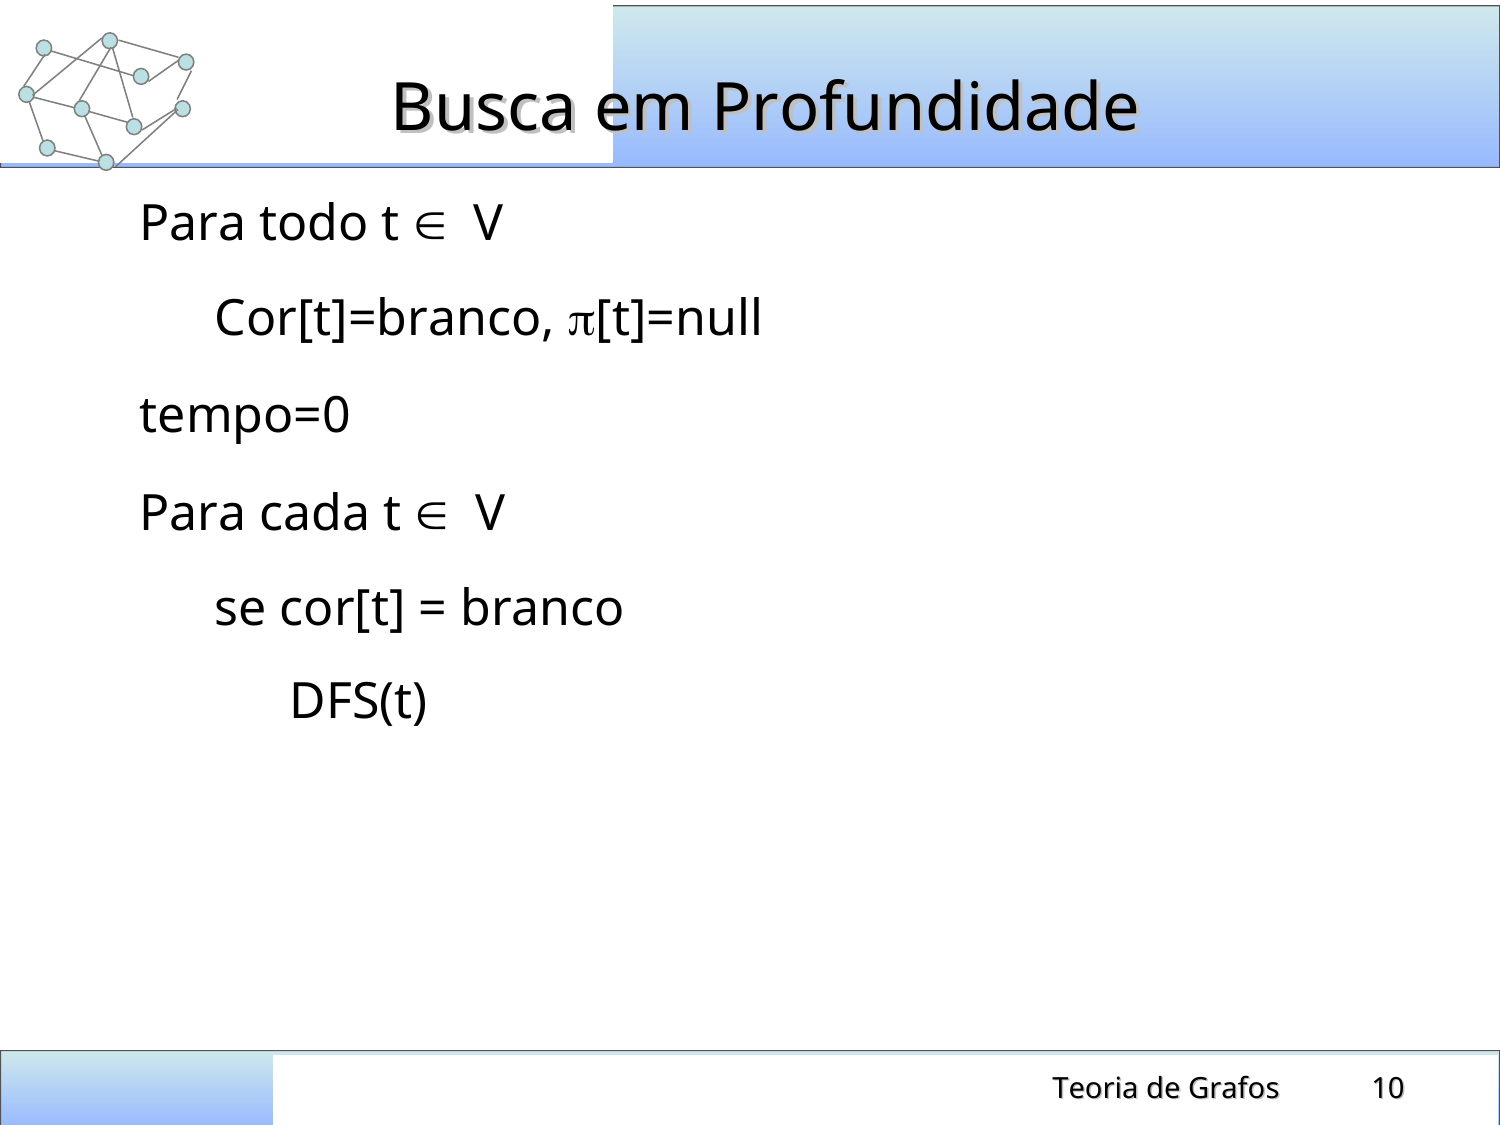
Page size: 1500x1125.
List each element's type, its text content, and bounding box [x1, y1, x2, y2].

list Para todo t  V Cor[t]=branco, [t]=null tempo=0 Para cada t  V se cor[t] = branco DFS(t) [139, 174, 1447, 867]
title Busca em Profundidade [237, 41, 1295, 152]
